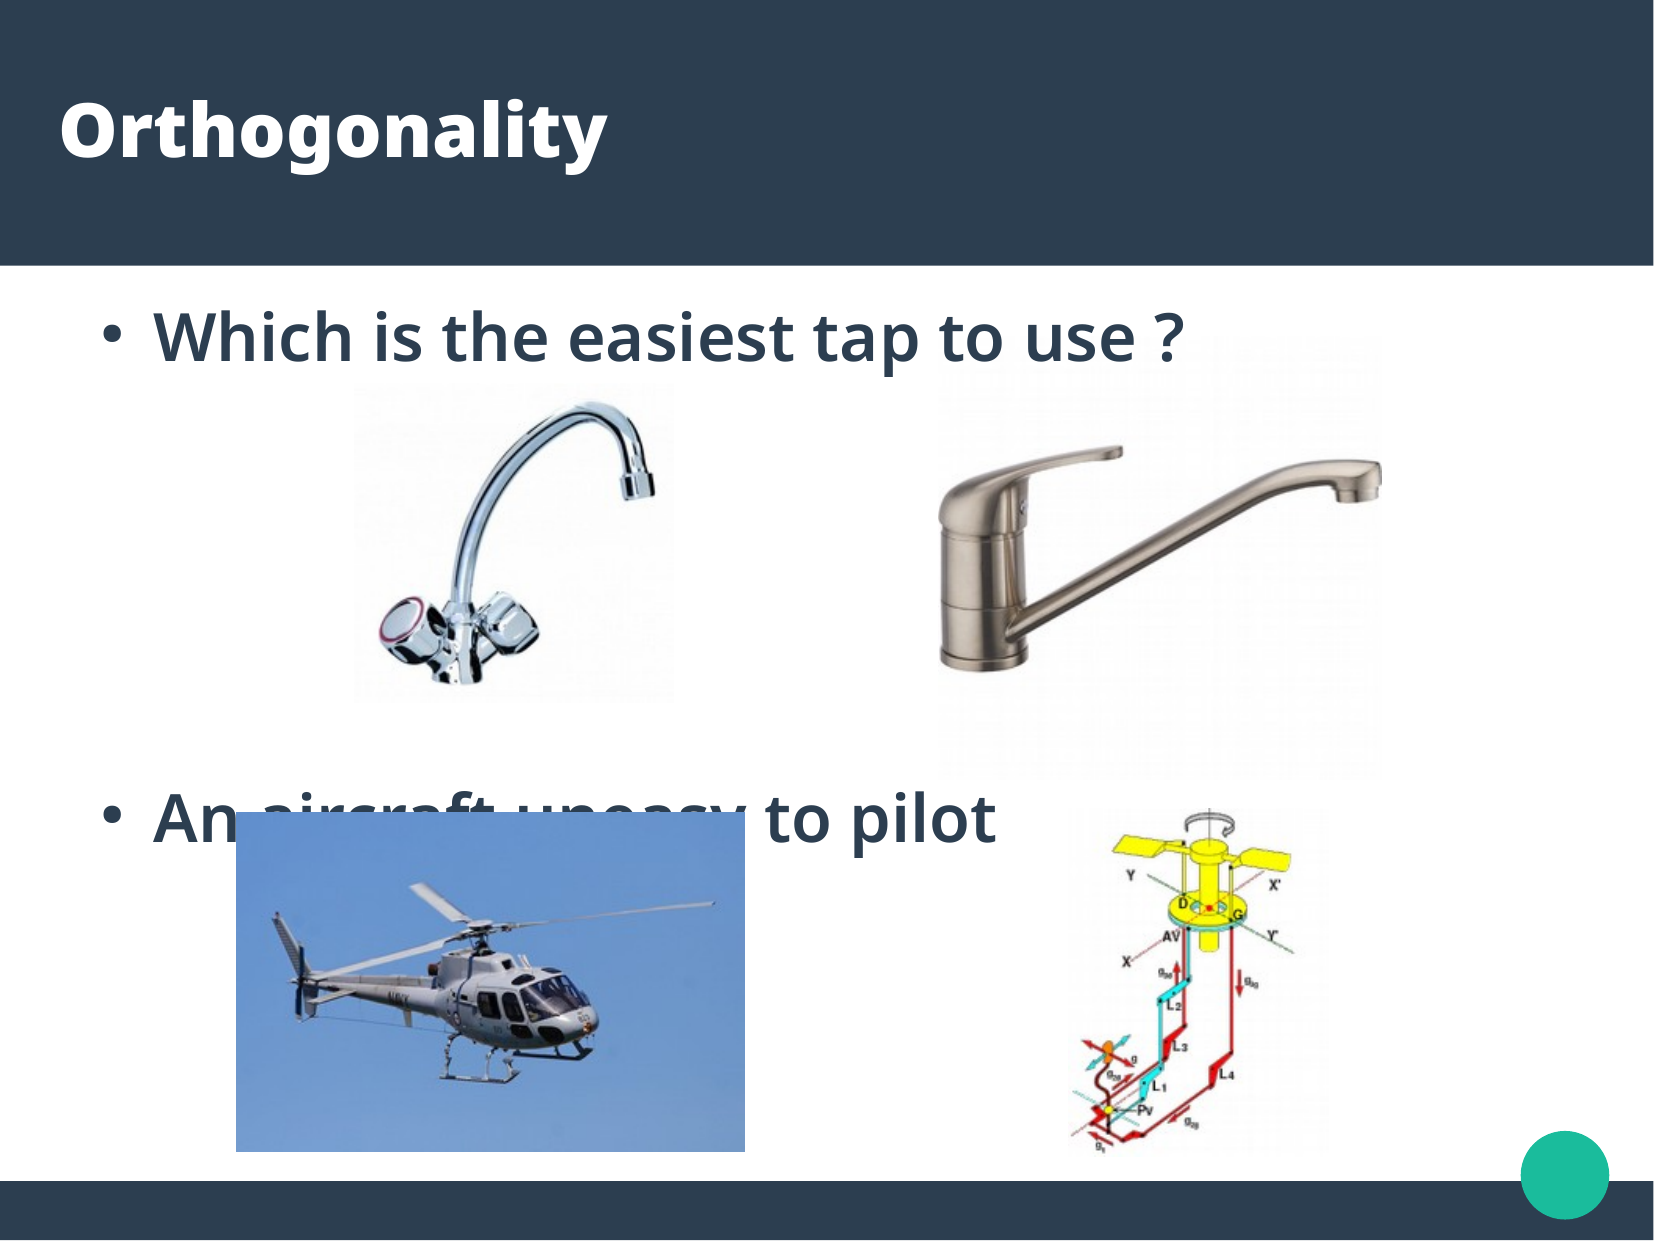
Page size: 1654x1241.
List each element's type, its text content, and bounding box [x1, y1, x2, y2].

list Which is the easiest tap to use ? An aircraft uneasy to pilot [82, 290, 1571, 1010]
picture [1068, 808, 1329, 1157]
title Orthogonality [59, 49, 1595, 207]
picture [236, 812, 745, 1152]
picture [354, 383, 674, 703]
